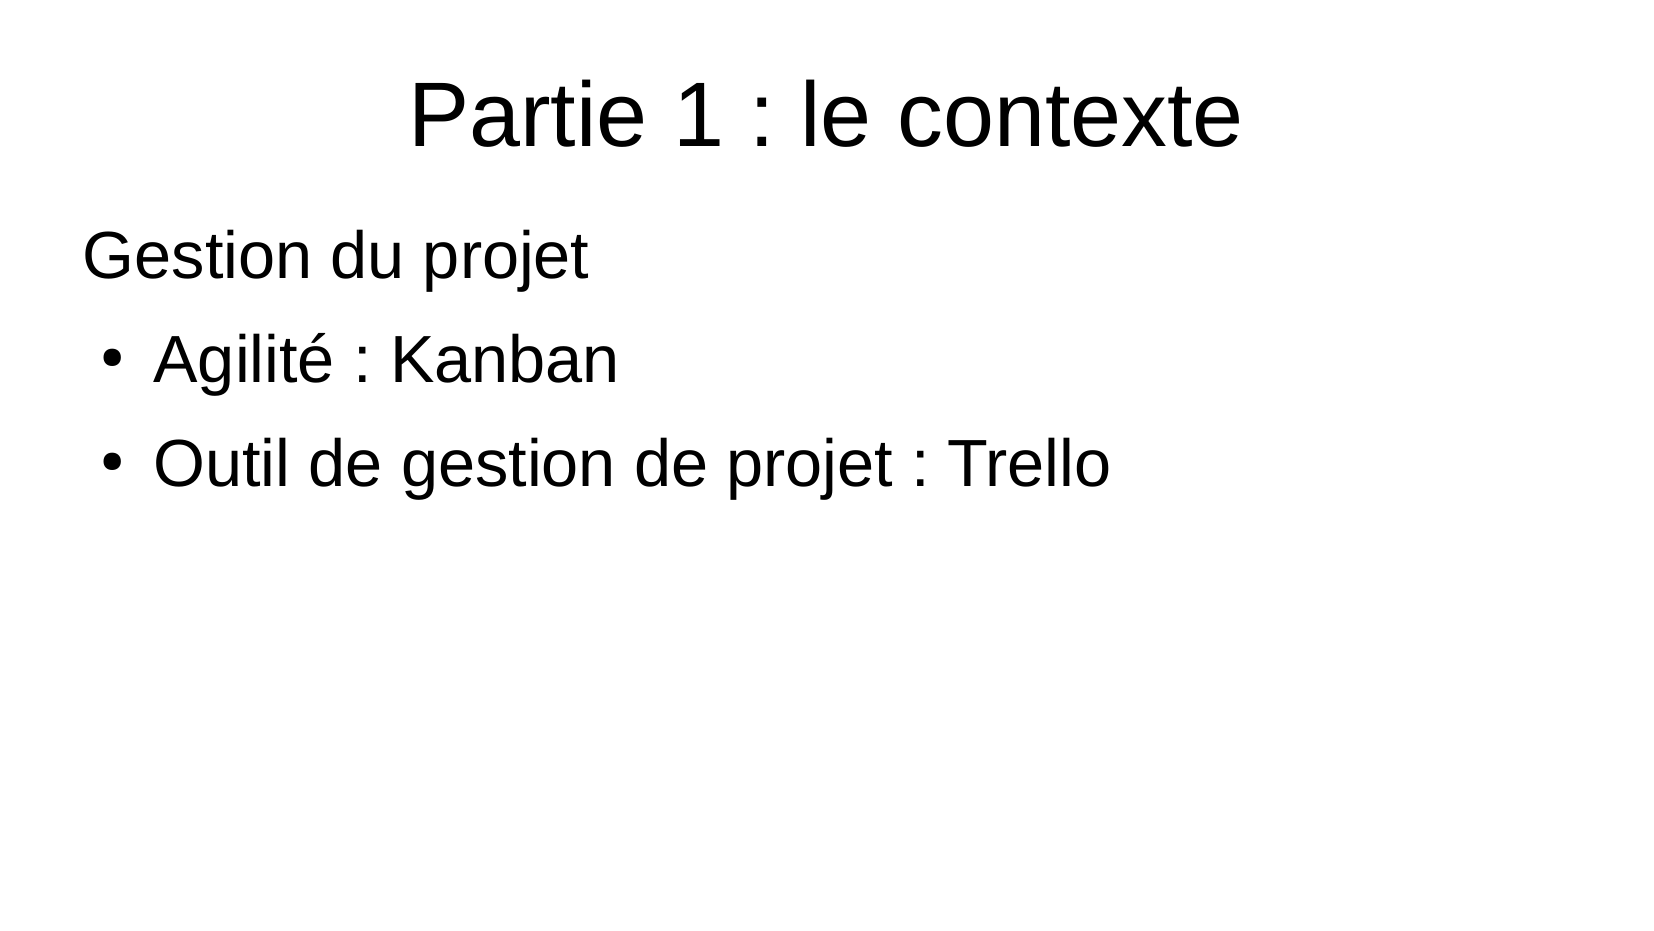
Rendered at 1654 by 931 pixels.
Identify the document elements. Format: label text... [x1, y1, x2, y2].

title Partie 1 : le contexte [82, 37, 1571, 193]
list Gestion du projet Agilité : Kanban Outil de gestion de projet : Trello [82, 217, 1571, 758]
